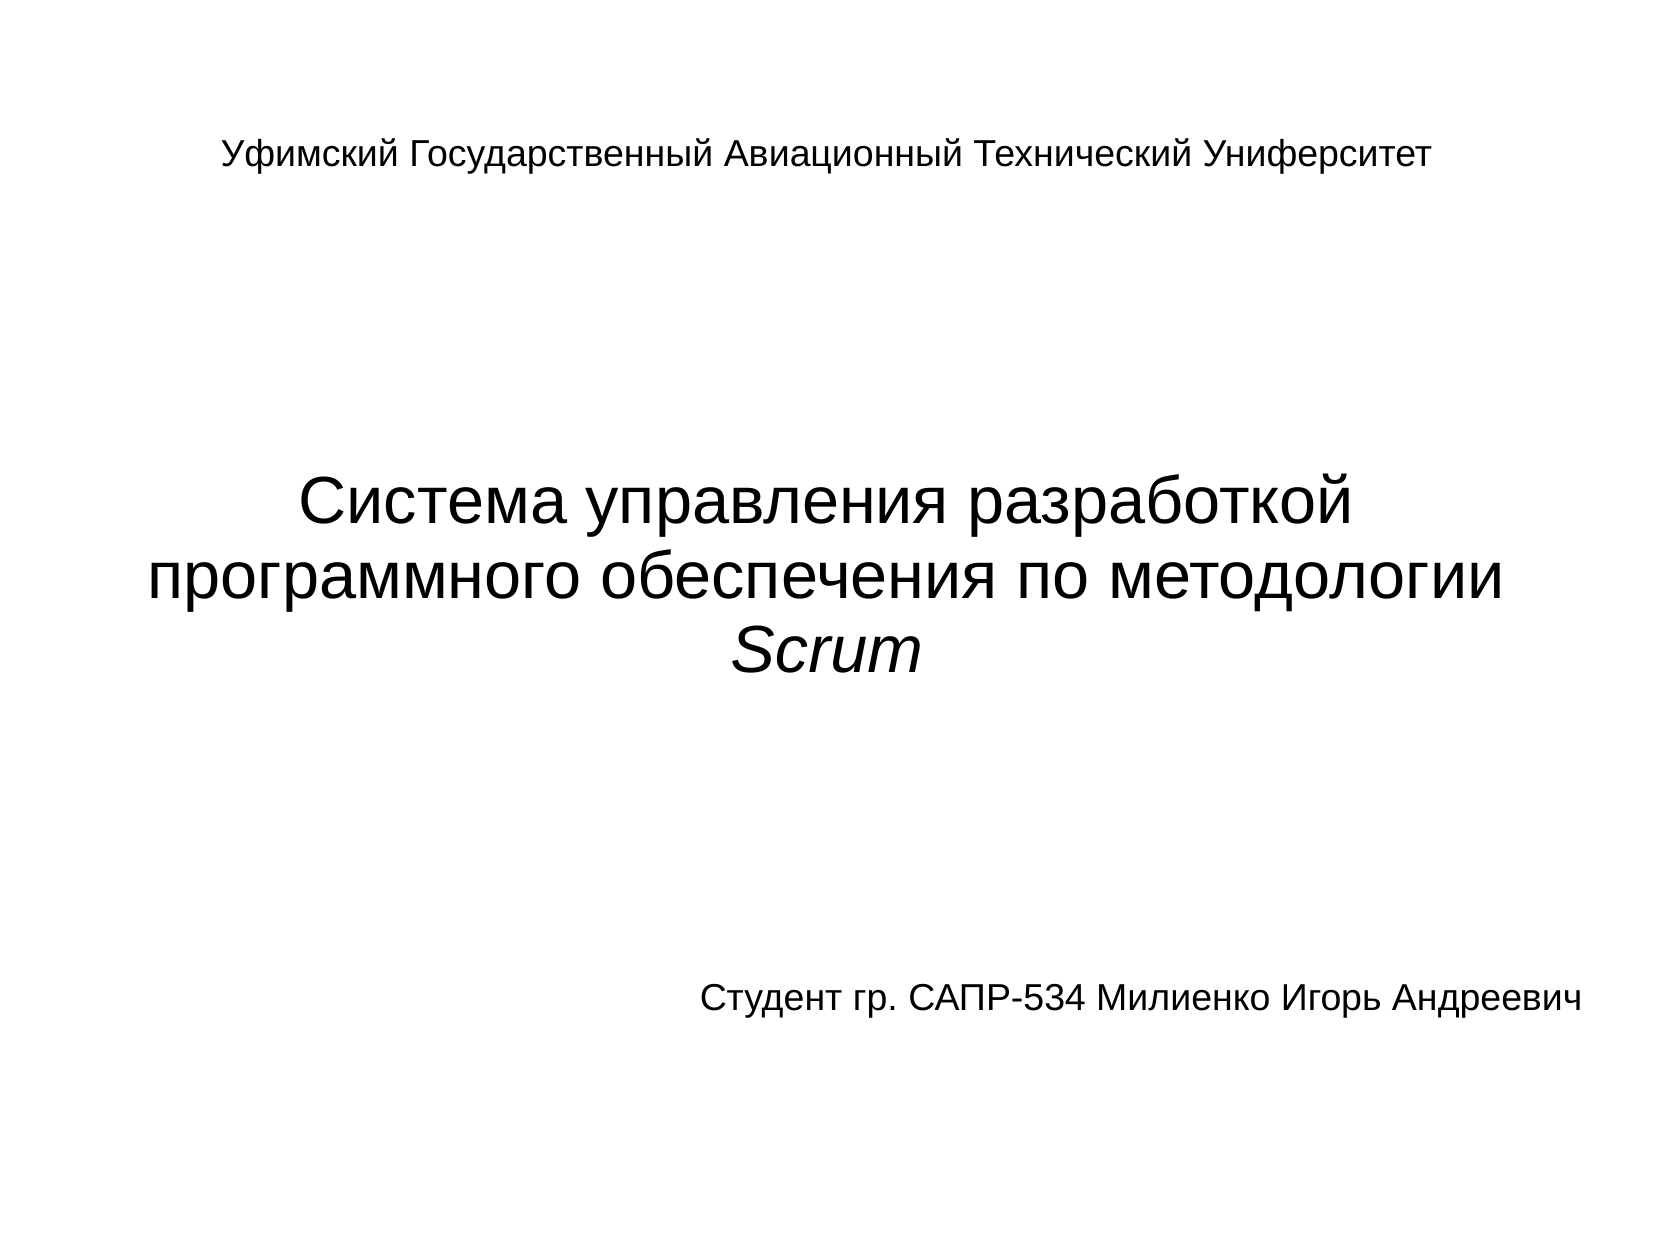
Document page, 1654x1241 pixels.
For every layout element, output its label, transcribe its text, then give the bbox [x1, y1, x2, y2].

title Уфимский Государственный Авиационный Технический Униферситет [82, 49, 1571, 257]
subtitle Система управления разработкой программного обеспечения по методологии Scrum [82, 290, 1571, 1010]
text_box Студент гр. САПР-534 Милиенко Игорь Андреевич [685, 968, 1642, 1068]
